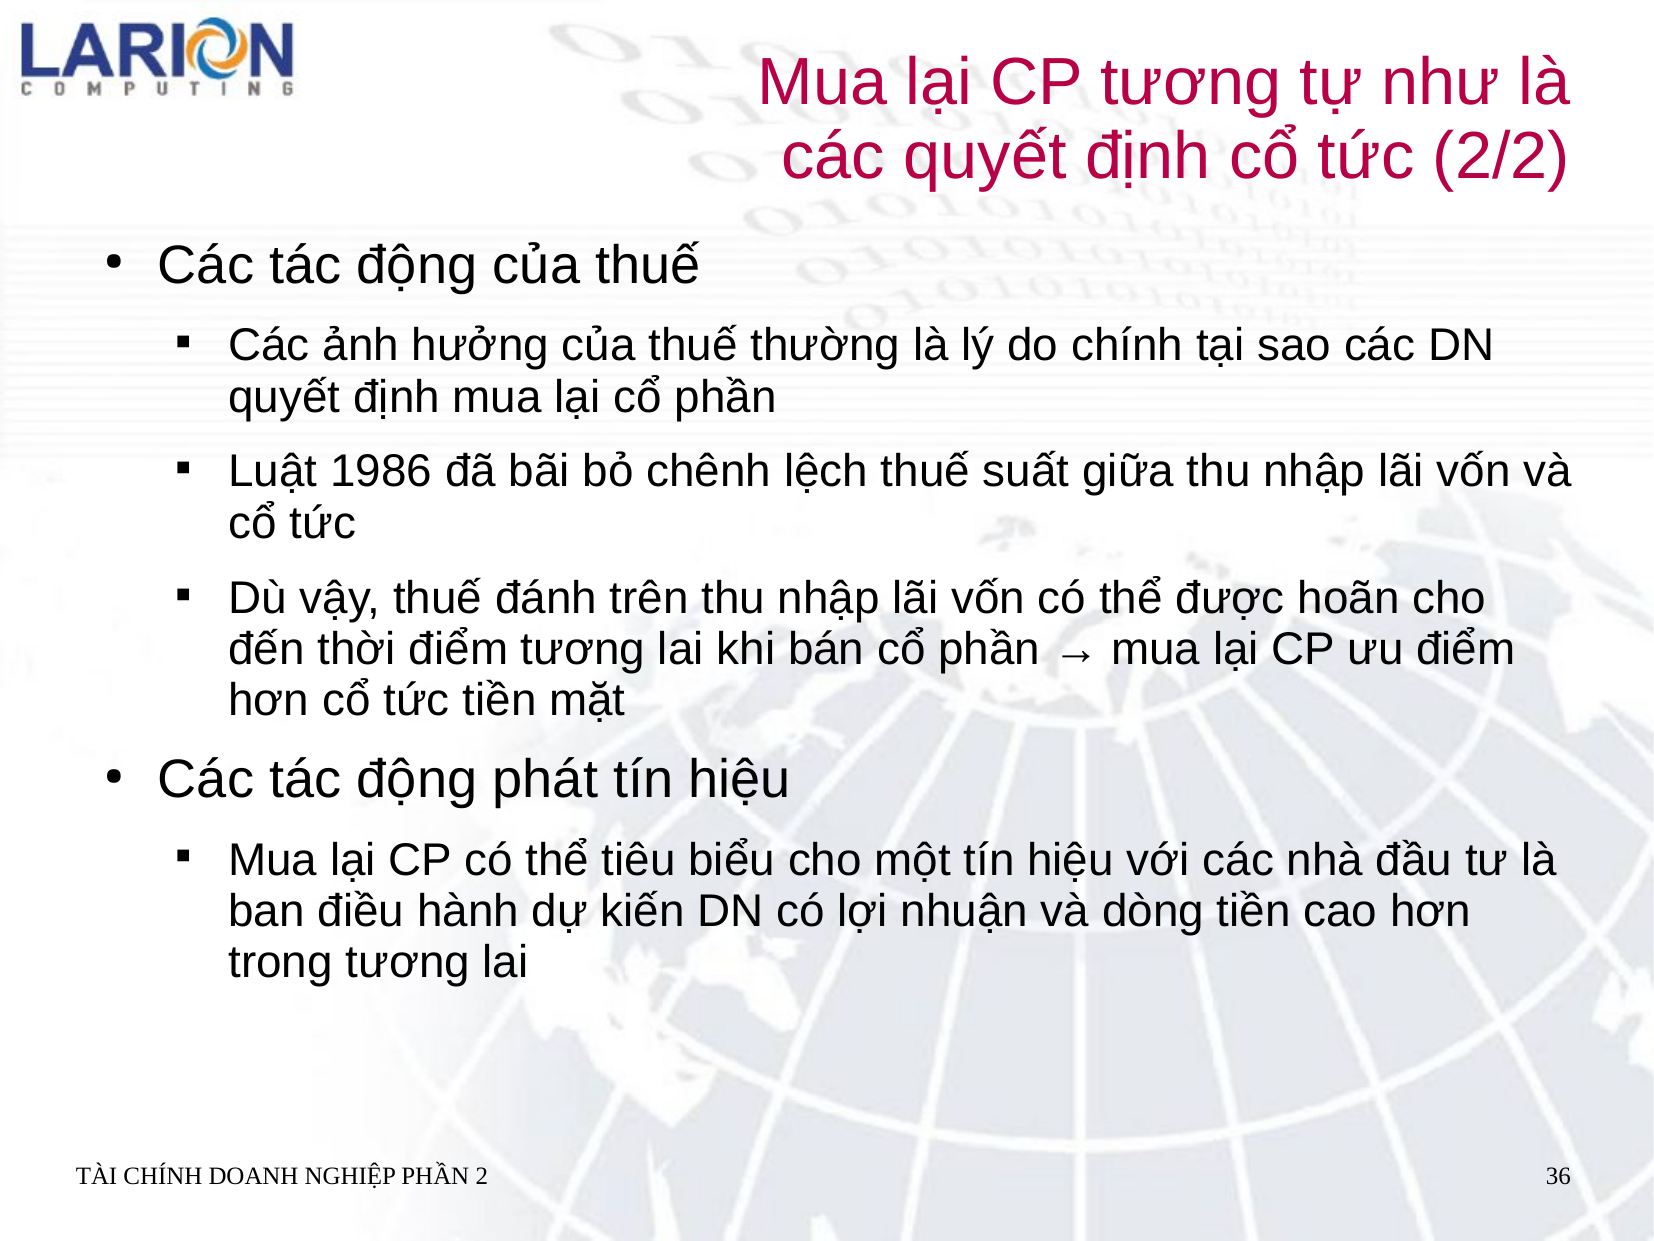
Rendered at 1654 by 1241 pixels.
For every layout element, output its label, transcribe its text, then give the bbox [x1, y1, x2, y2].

title Mua lại CP tương tự như là các quyết định cổ tức (2/2) [300, 43, 1571, 194]
picture [0, 0, 1654, 1241]
list Các tác động của thuế Các ảnh hưởng của thuế thường là lý do chính tại sao các DN quyết định mua lại cổ phần Luật 1986 đã bãi bỏ chênh lệch thuế suất giữa thu nhập lãi vốn và cổ tức Dù vậy, thuế đánh trên thu nhập lãi vốn có thể được hoãn cho đến thời điểm tương lai khi bán cổ phần → mua lại CP ưu điểm hơn cổ tức tiền mặt Các tác động phát tín hiệu Mua lại CP có thể tiêu biểu cho một tín hiệu với các nhà đầu tư là ban điều hành dự kiến DN có lợi nhuận và dòng tiền cao hơn trong tương lai [86, 234, 1576, 1070]
